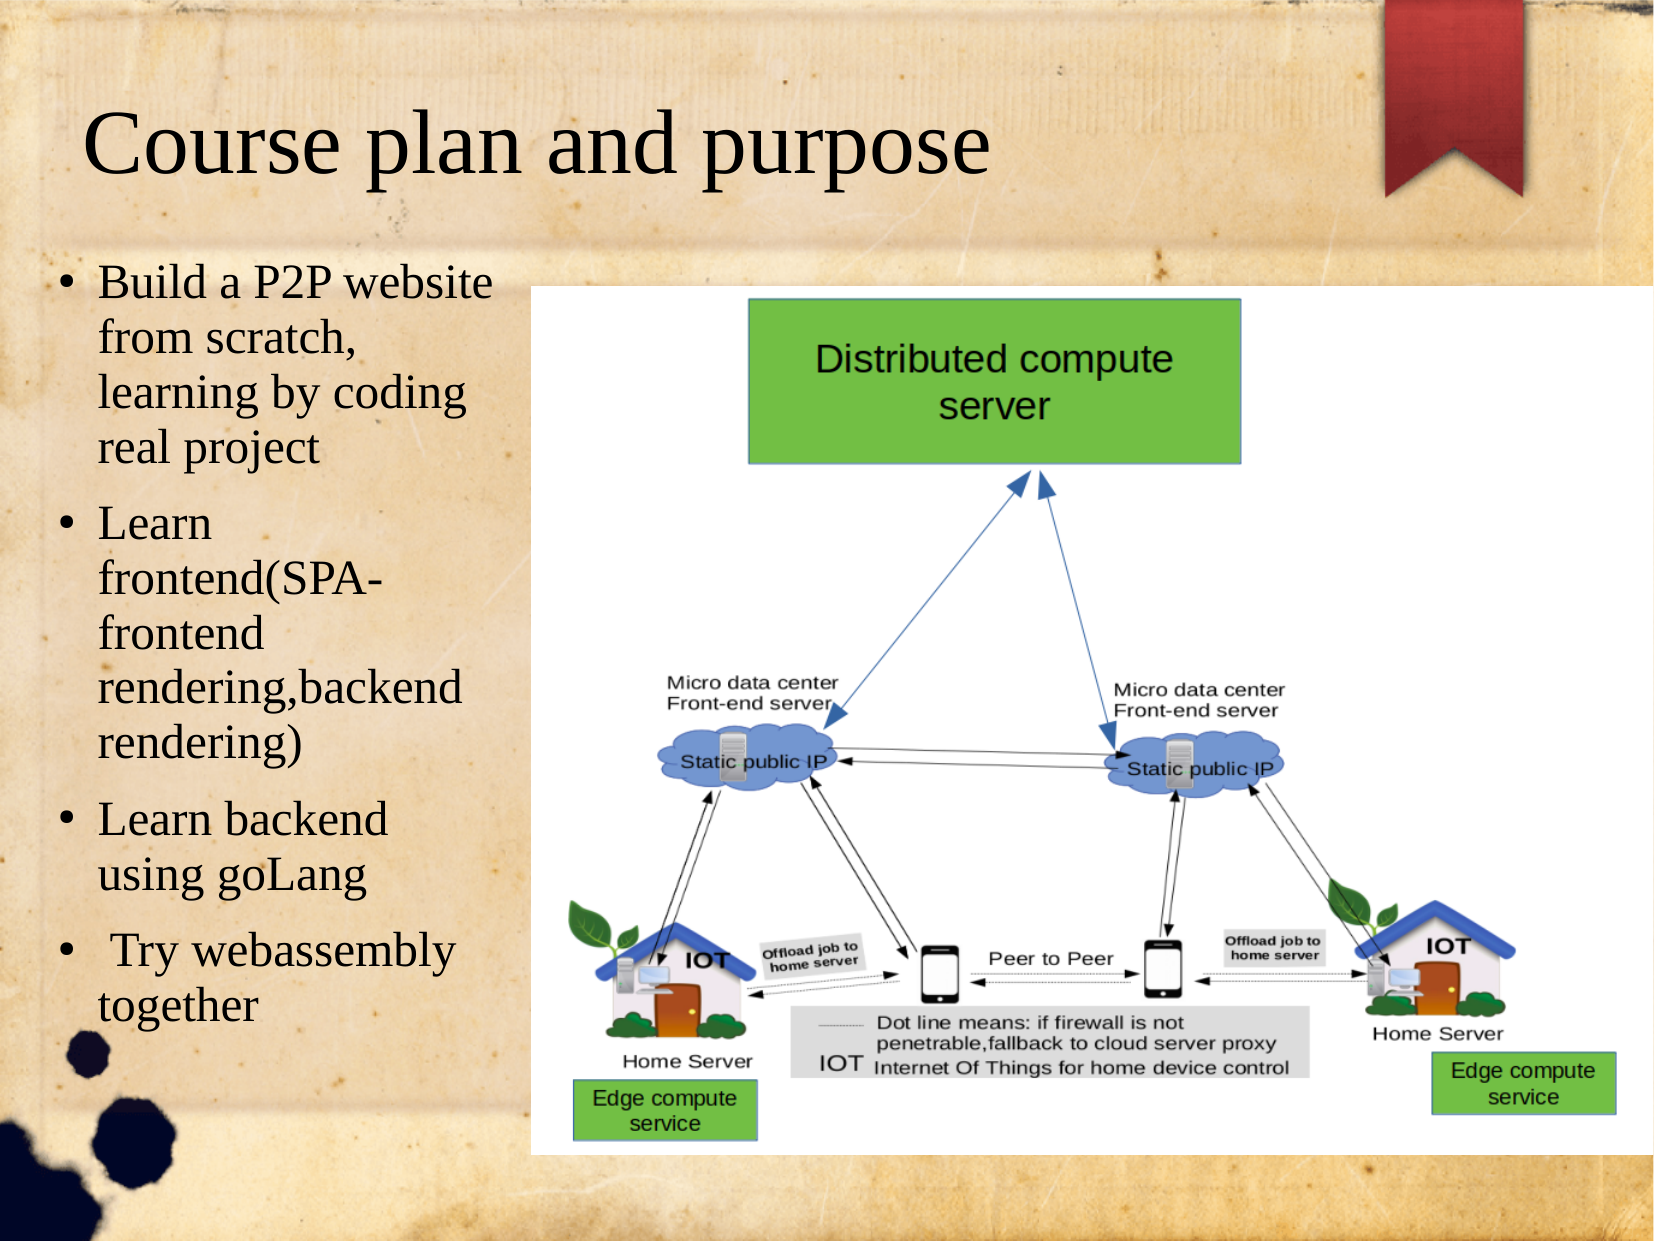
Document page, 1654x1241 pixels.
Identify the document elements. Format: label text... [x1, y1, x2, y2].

list Build a P2P website from scratch, learning by coding real project Learn frontend(SPA-frontend rendering,backend rendering) Learn backend using goLang Try webassembly together [45, 255, 508, 1036]
picture [0, 0, 1654, 1241]
title Course plan and purpose [82, 49, 1347, 237]
